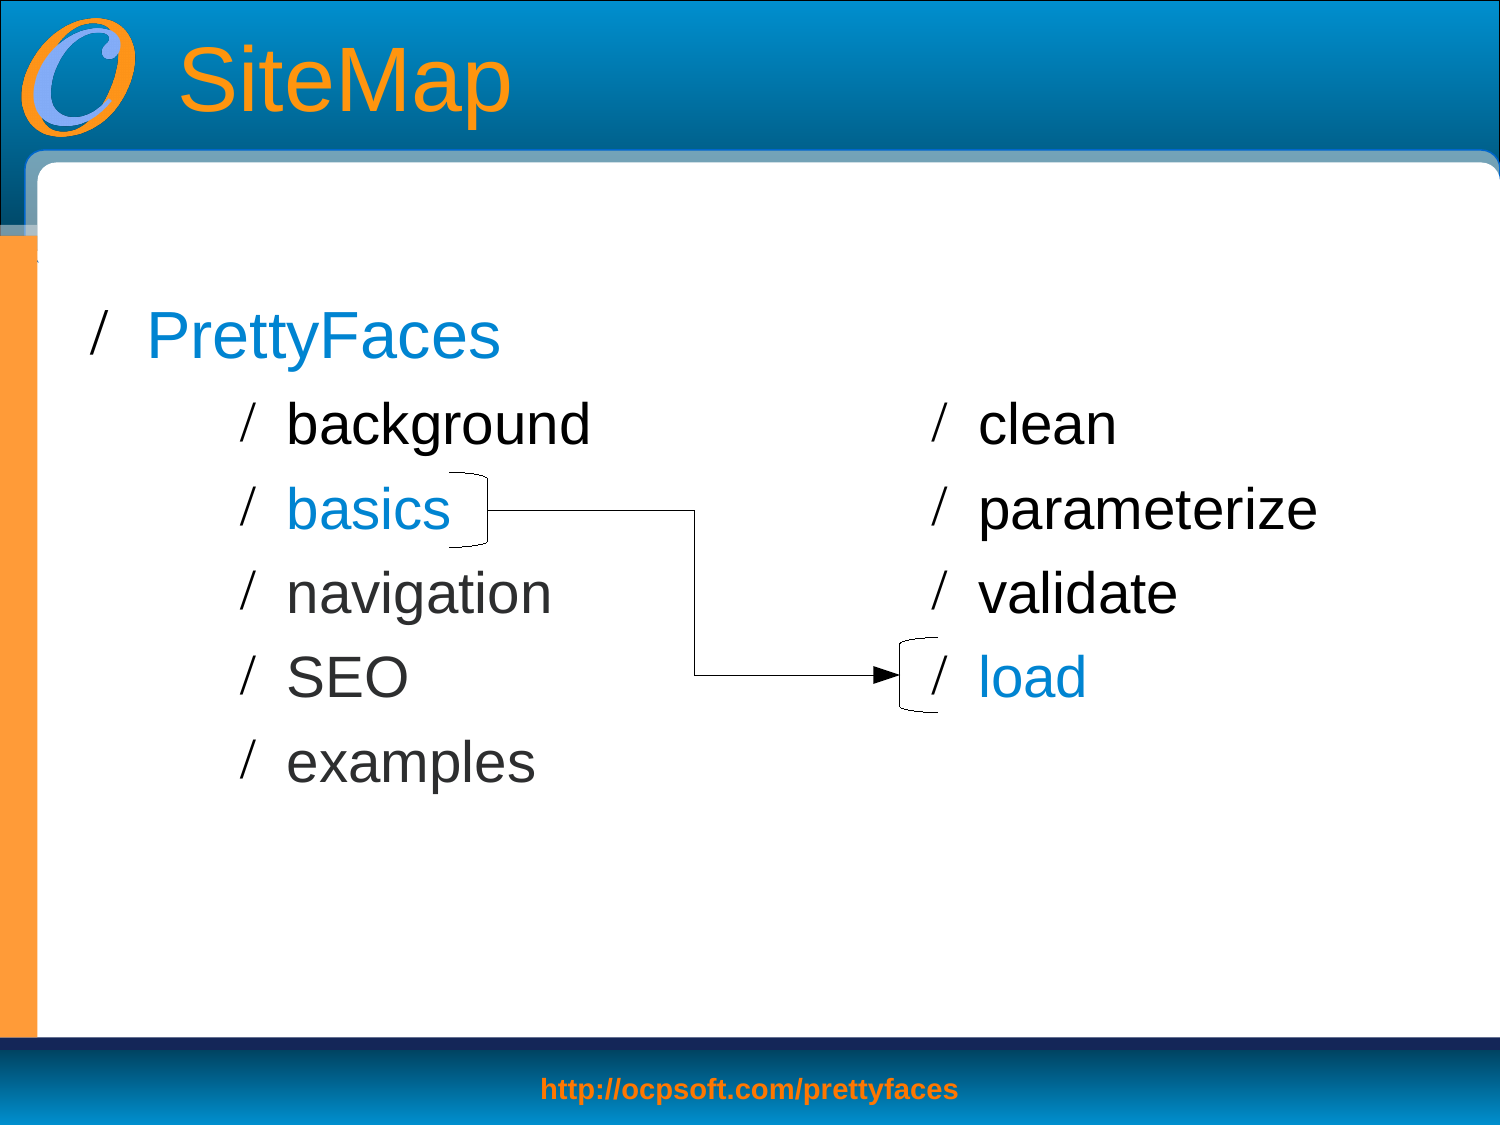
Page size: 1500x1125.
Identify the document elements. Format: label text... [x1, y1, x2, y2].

title SiteMap [162, 4, 1463, 146]
picture [22, 19, 135, 136]
list clean parameterize validate load [766, 187, 1426, 931]
list PrettyFaces background basics navigation SEO examples [75, 187, 734, 931]
